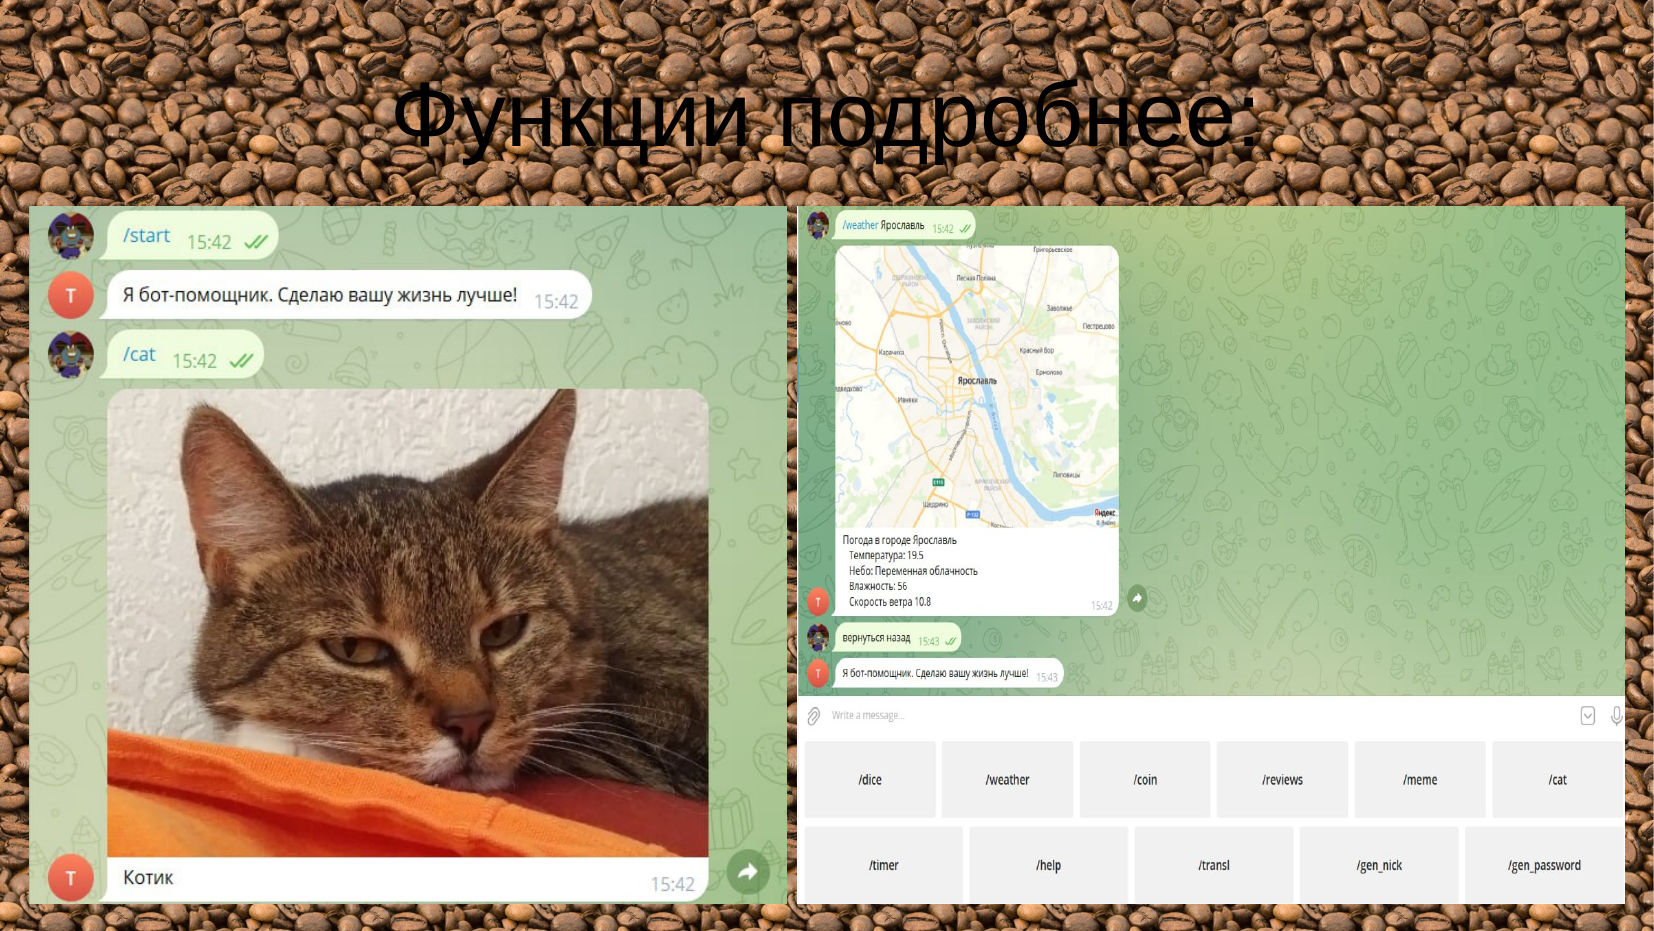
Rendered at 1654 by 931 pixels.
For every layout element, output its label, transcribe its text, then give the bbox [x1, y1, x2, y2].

picture [0, 0, 1654, 931]
title Функции подробнее: [82, 37, 1571, 193]
